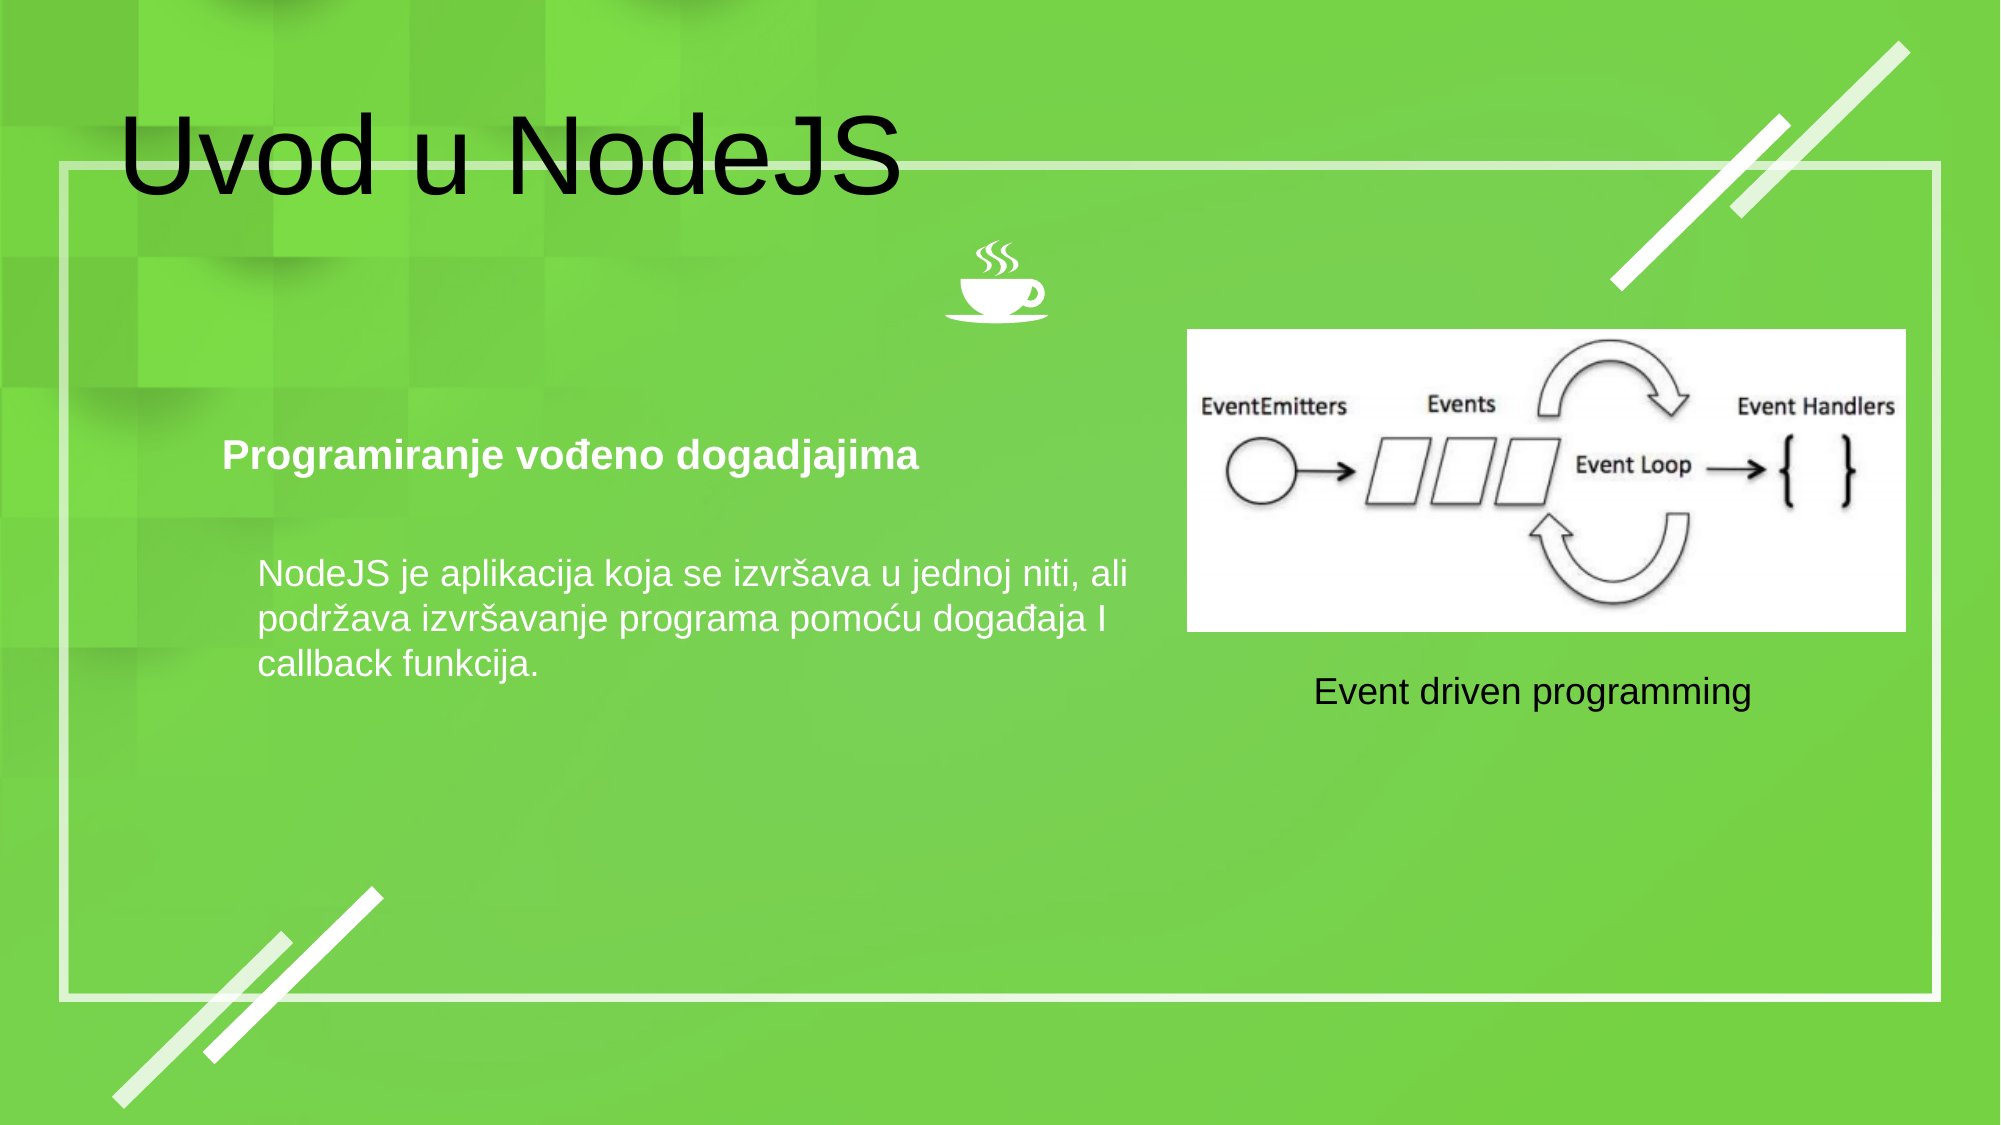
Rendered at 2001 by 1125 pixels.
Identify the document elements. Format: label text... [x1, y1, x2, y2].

text_box [944, 278, 1049, 324]
text_box Programiranje vođeno dogadjajima [207, 420, 1170, 485]
text_box Uvod u NodeJS [102, 74, 1118, 225]
picture [0, 0, 2001, 1125]
text_box Event driven programming [1298, 663, 1768, 721]
text_box [1000, 242, 1019, 273]
text_box [59, 40, 1941, 1109]
text_box [976, 239, 1007, 277]
text_box NodeJS je aplikacija koja se izvršava u jednoj niti, ali podržava izvršavanje programa pomoću događaja I callback funkcija. [207, 541, 1170, 692]
